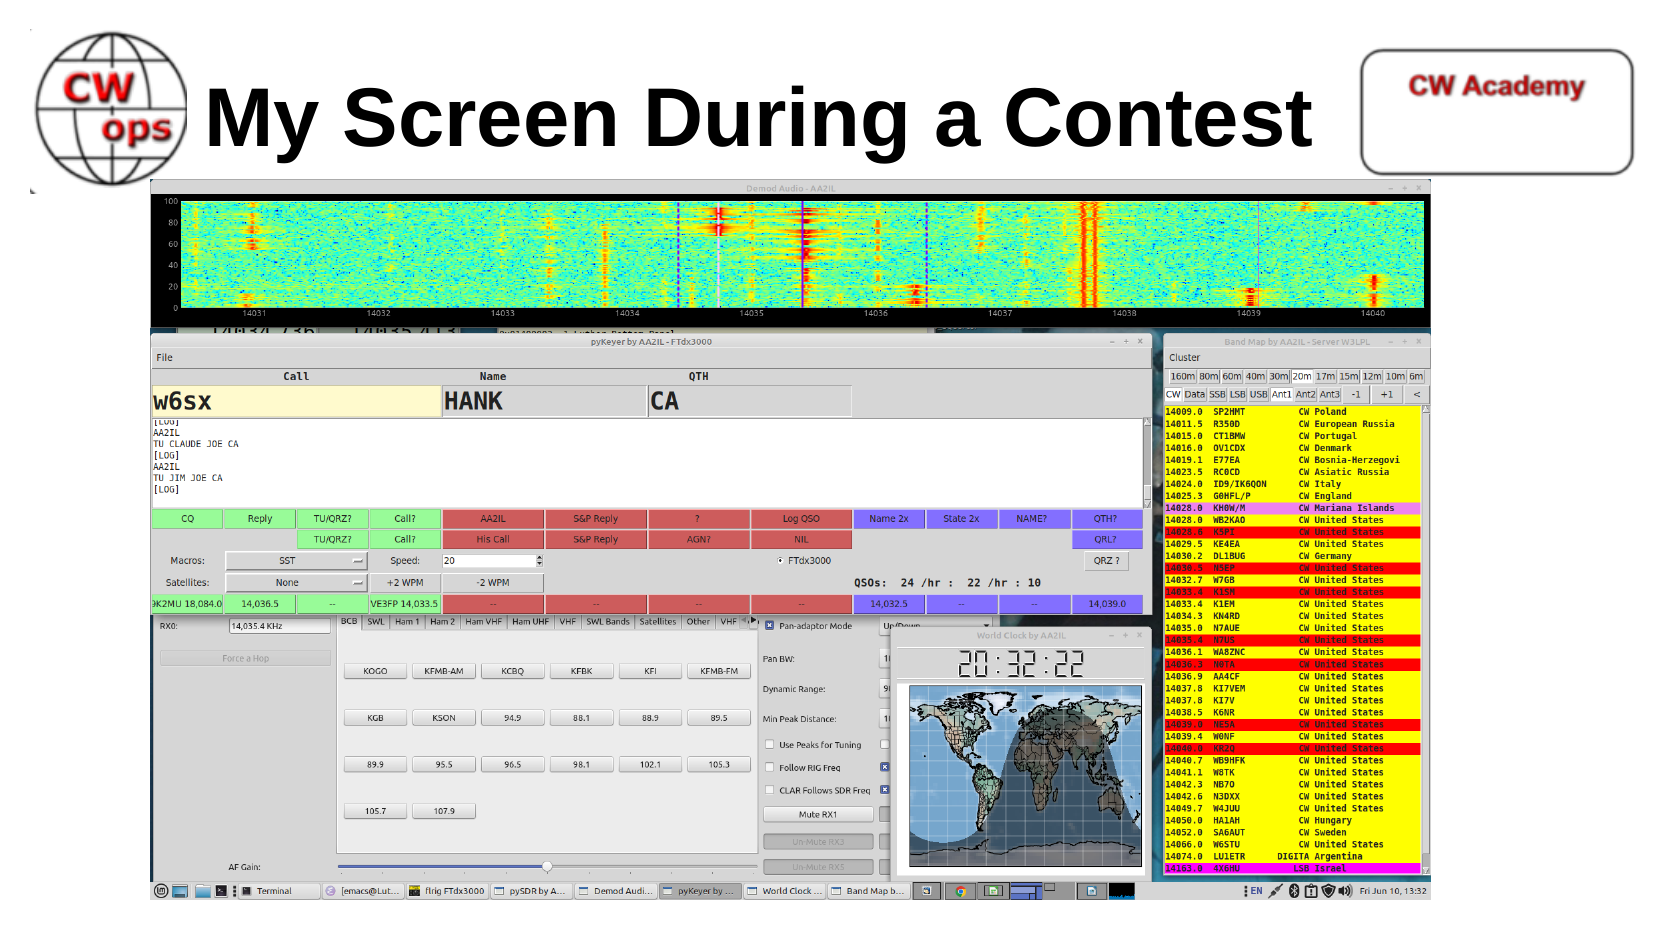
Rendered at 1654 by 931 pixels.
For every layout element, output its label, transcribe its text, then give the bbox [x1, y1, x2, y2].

picture [30, 29, 187, 39]
picture [150, 179, 1431, 901]
picture [1350, 37, 1640, 186]
title My Screen During a Contest [15, 39, 1504, 196]
